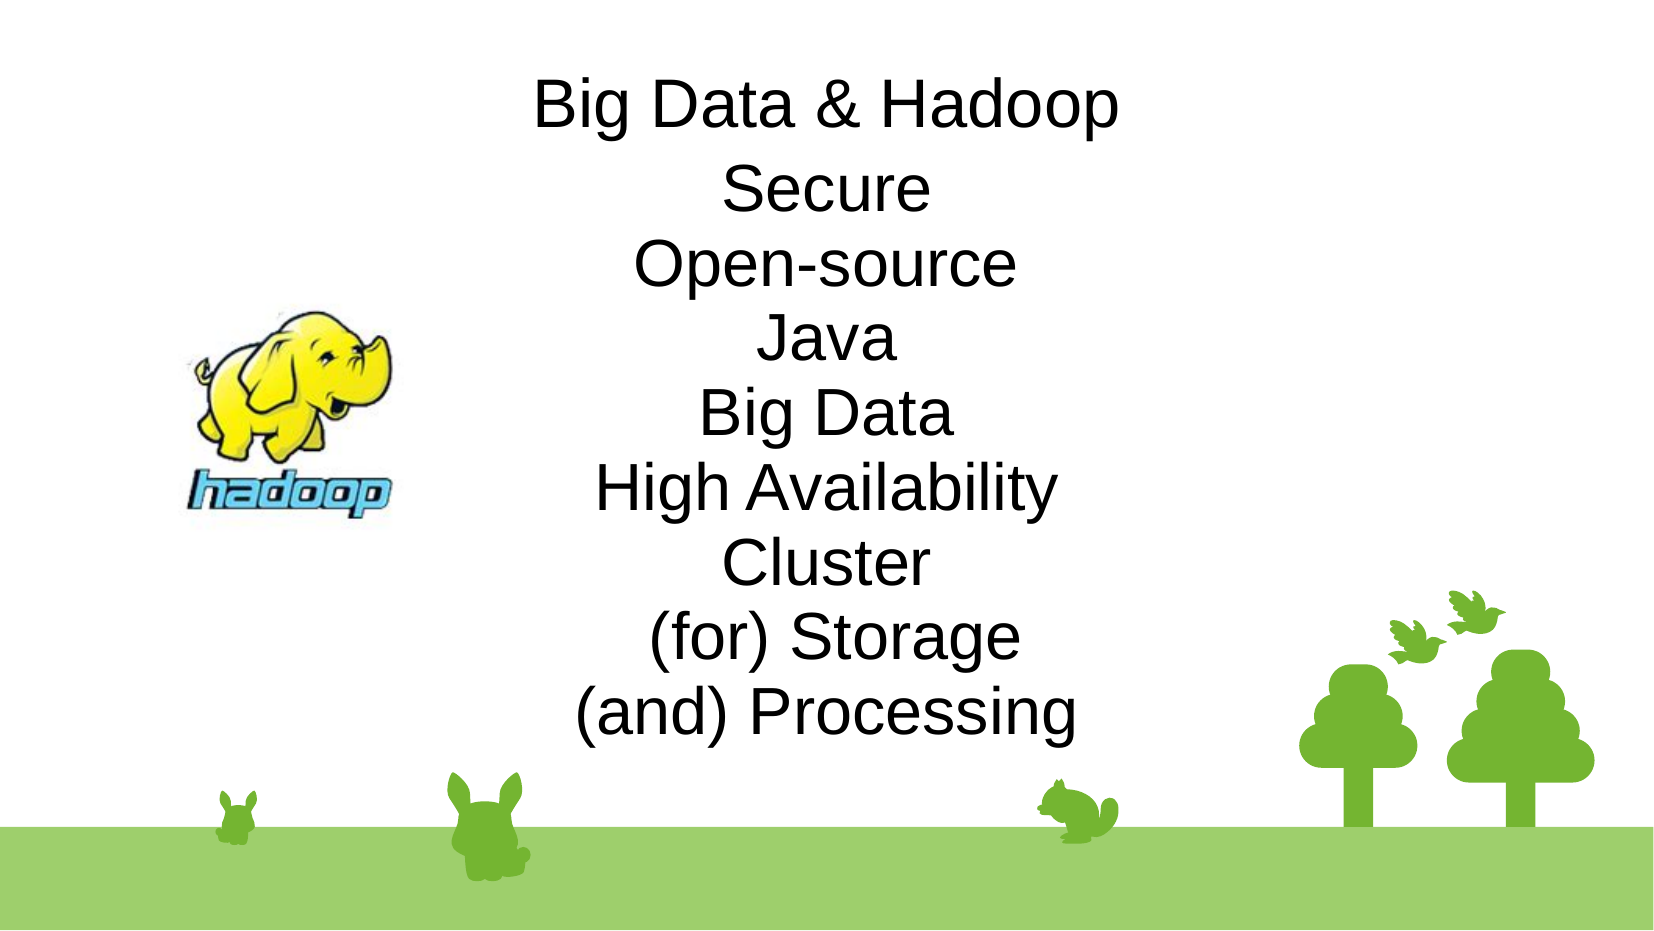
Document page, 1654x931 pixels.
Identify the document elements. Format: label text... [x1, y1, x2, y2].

title Big Data & Hadoop [88, 29, 1565, 150]
subtitle Secure Open-source Java Big Data High Availability Cluster (for) Storage (and) Processing [88, 150, 1565, 824]
picture [177, 295, 414, 532]
